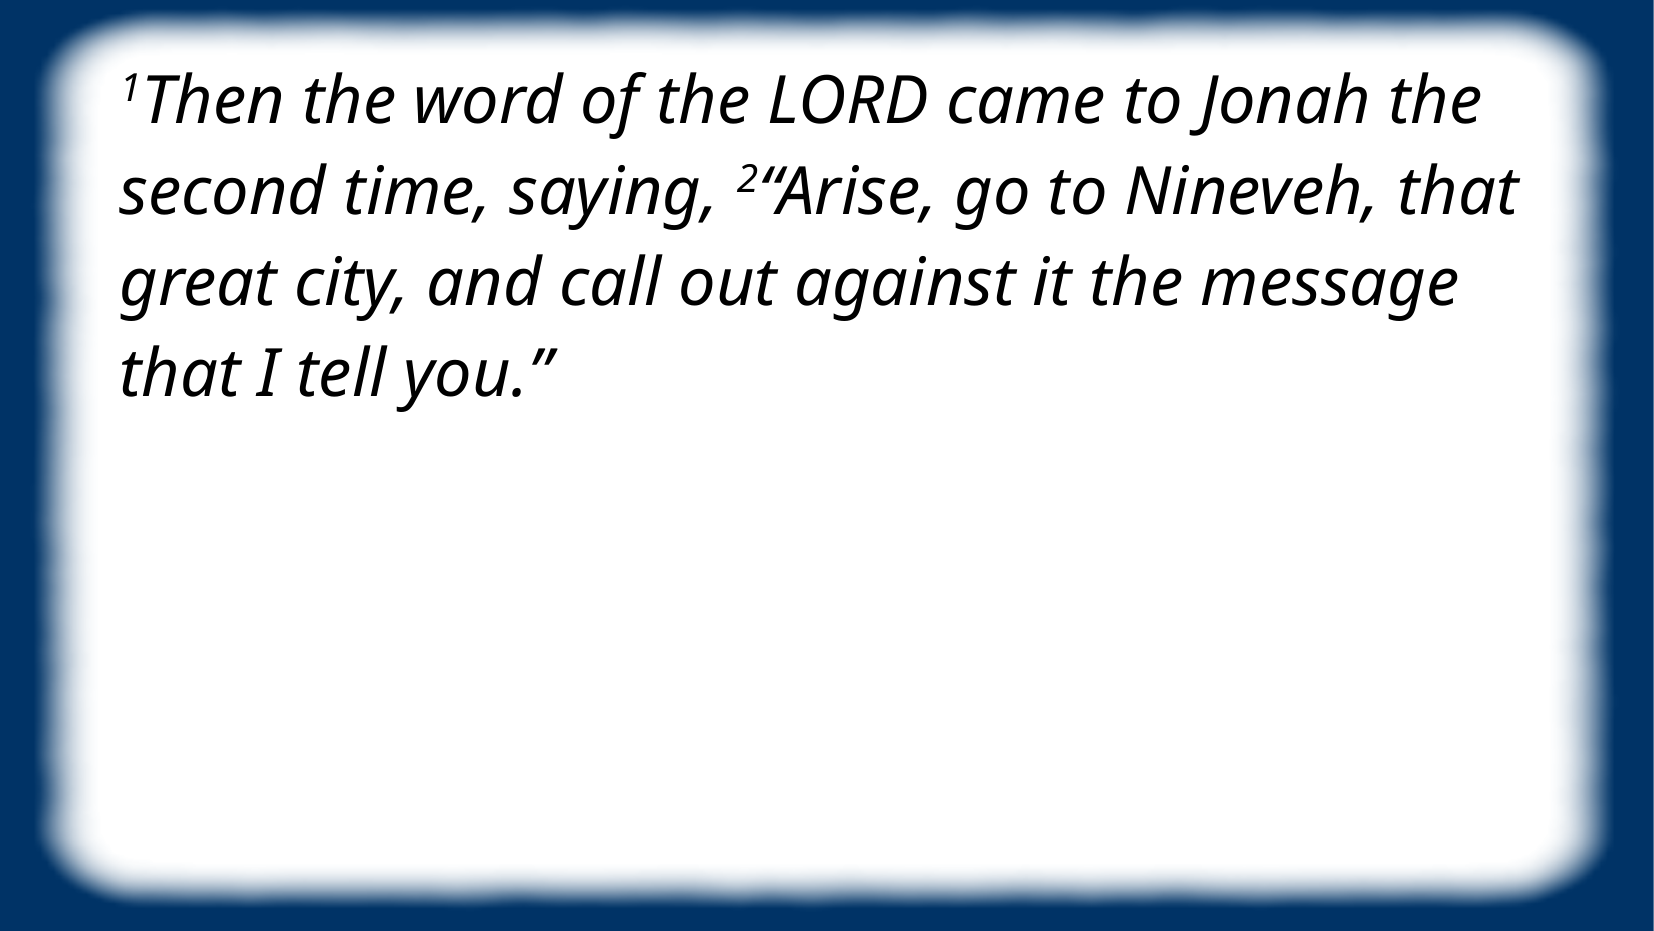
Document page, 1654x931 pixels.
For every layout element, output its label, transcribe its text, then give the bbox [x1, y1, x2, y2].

text_box 1Then the word of the LORD came to Jonah the second time, saying, 2“Arise, go to Nineveh, that great city, and call out against it the message that I tell you.” [105, 45, 1561, 436]
picture [0, 0, 1654, 931]
